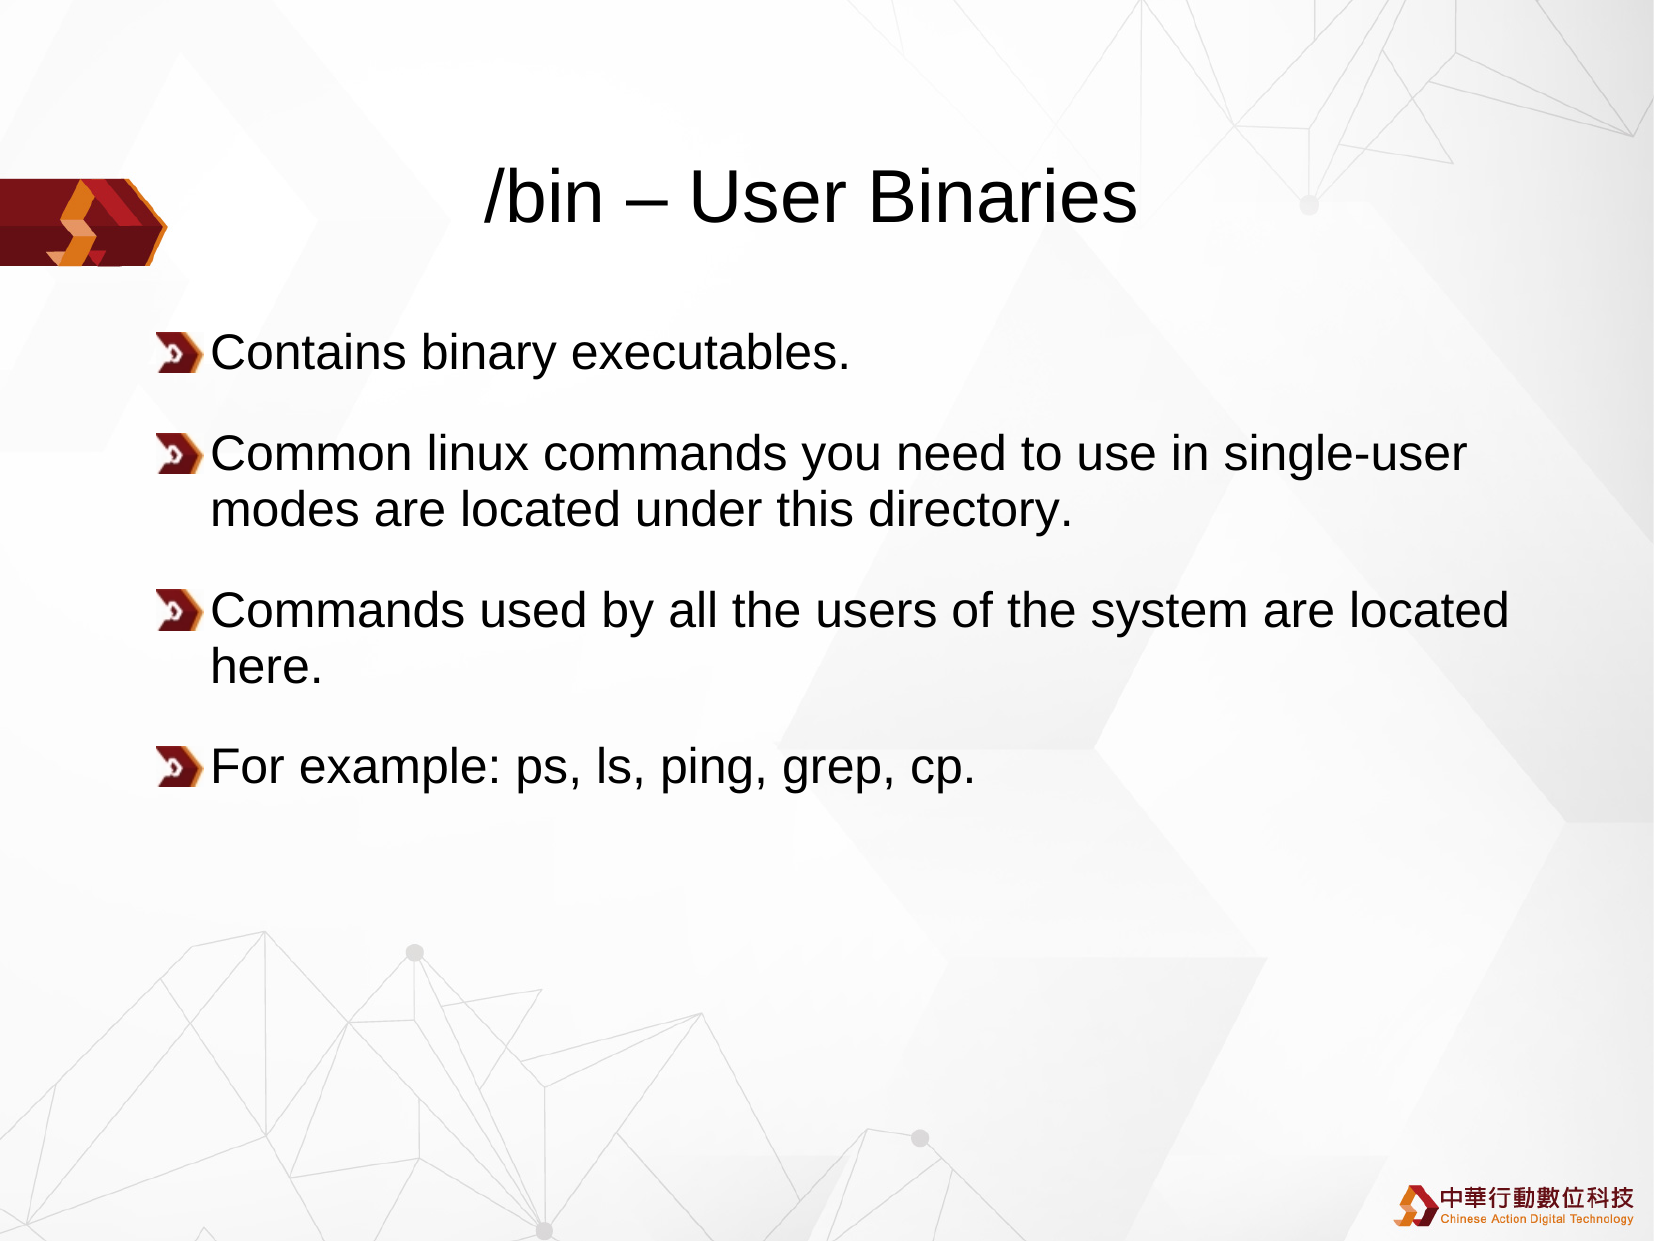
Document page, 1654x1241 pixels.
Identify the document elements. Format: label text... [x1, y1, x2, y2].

picture [0, 0, 1654, 1241]
list Contains binary executables. Common linux commands you need to use in single-user modes are located under this directory. Commands used by all the users of the system are located here. For example: ps, ls, ping, grep, cp. [118, 324, 1571, 1045]
title /bin – User Binaries [118, 112, 1506, 281]
